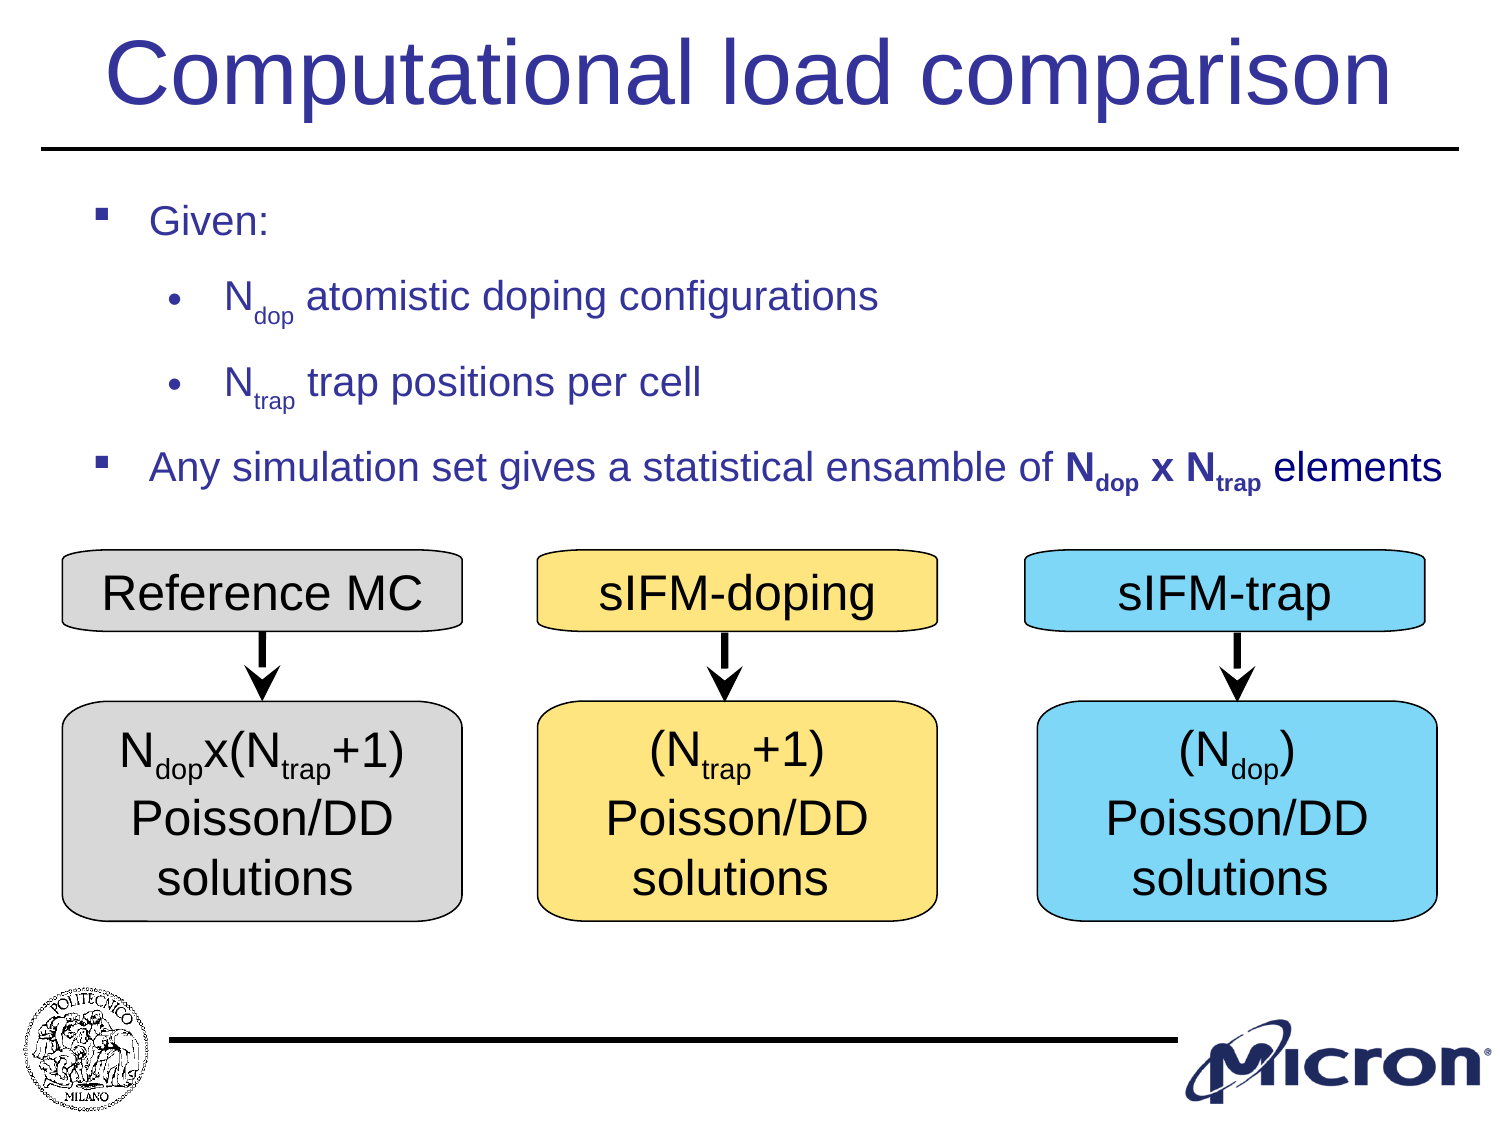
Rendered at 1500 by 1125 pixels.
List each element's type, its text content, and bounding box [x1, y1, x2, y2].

title Computational load comparison [76, 5, 1424, 131]
text_box sIFM-trap [1024, 549, 1425, 632]
text_box Ndopx(Ntrap+1) Poisson/DD solutions [62, 701, 462, 922]
picture [1178, 1012, 1500, 1110]
text_box Given: Ndop atomistic doping configurations Ntrap trap positions per cell Any simulation set gives a statistical ensamble of Ndop x Ntrap elements [77, 186, 1500, 505]
text_box (Ntrap+1) Poisson/DD solutions [537, 701, 938, 922]
text_box Reference MC [62, 549, 463, 632]
text_box (Ndop) Poisson/DD solutions [1037, 701, 1437, 922]
picture [12, 968, 163, 1125]
text_box sIFM-doping [537, 549, 938, 632]
